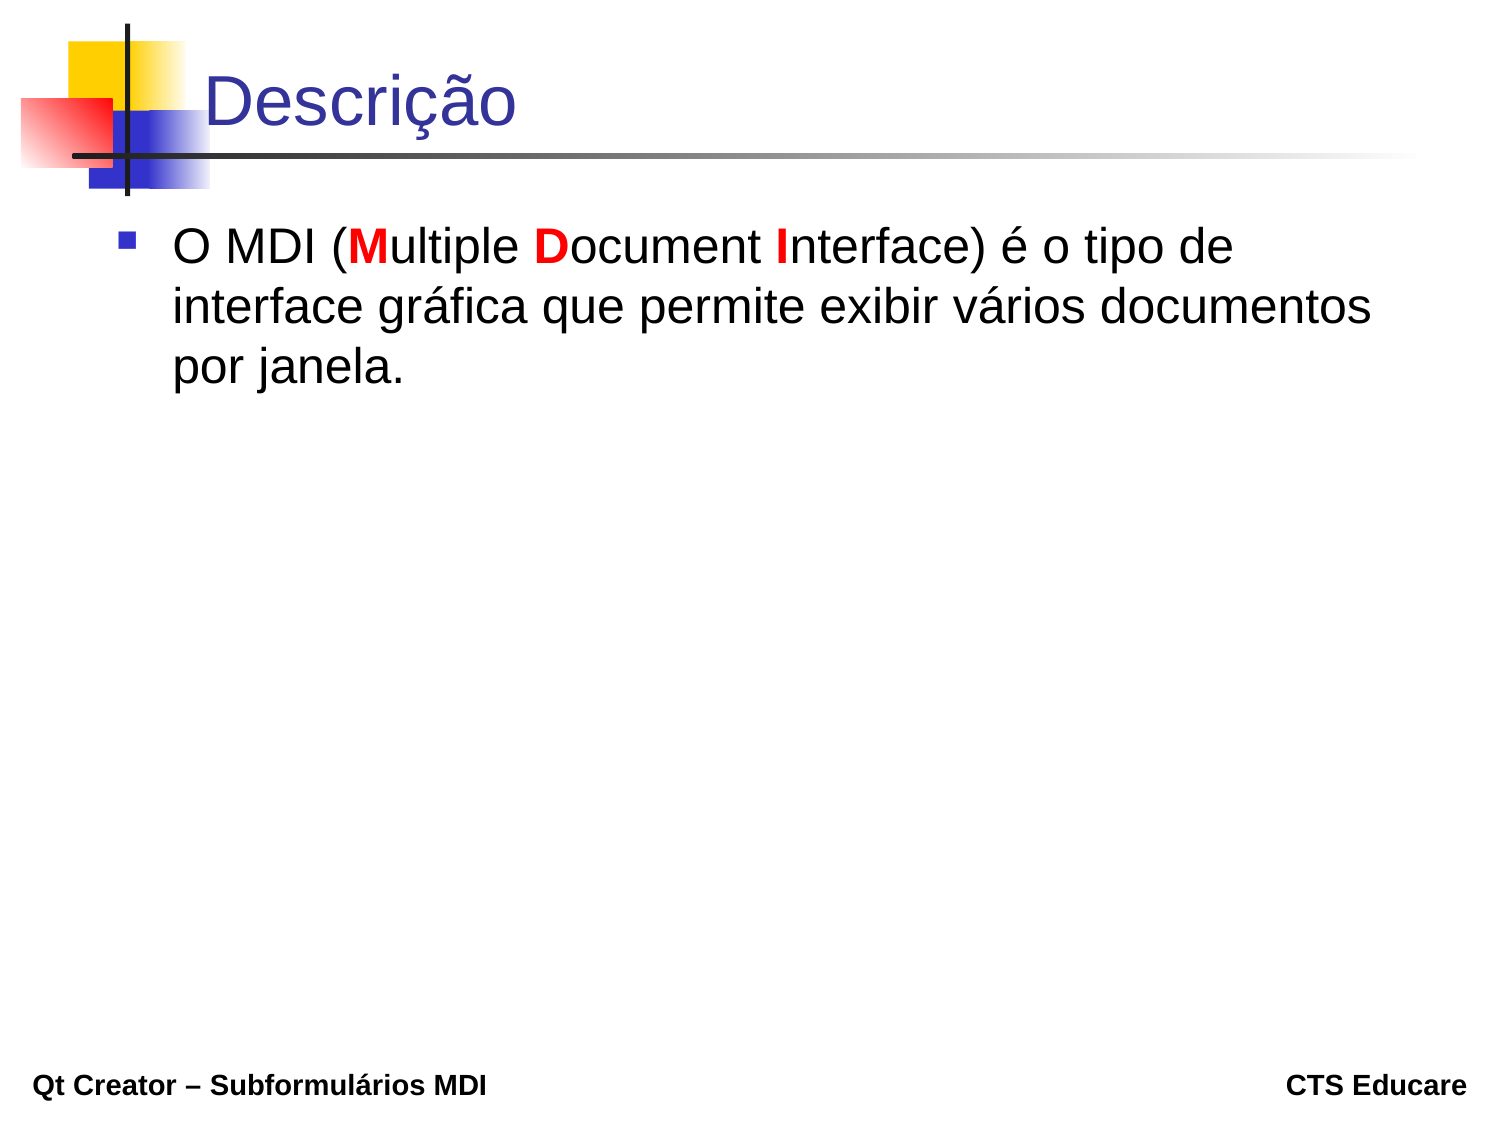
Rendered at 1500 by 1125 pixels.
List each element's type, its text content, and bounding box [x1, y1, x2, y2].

title Descrição [188, 46, 1468, 149]
list O MDI (Multiple Document Interface) é o tipo de interface gráfica que permite exibir vários documentos por janela. [100, 206, 1447, 1024]
